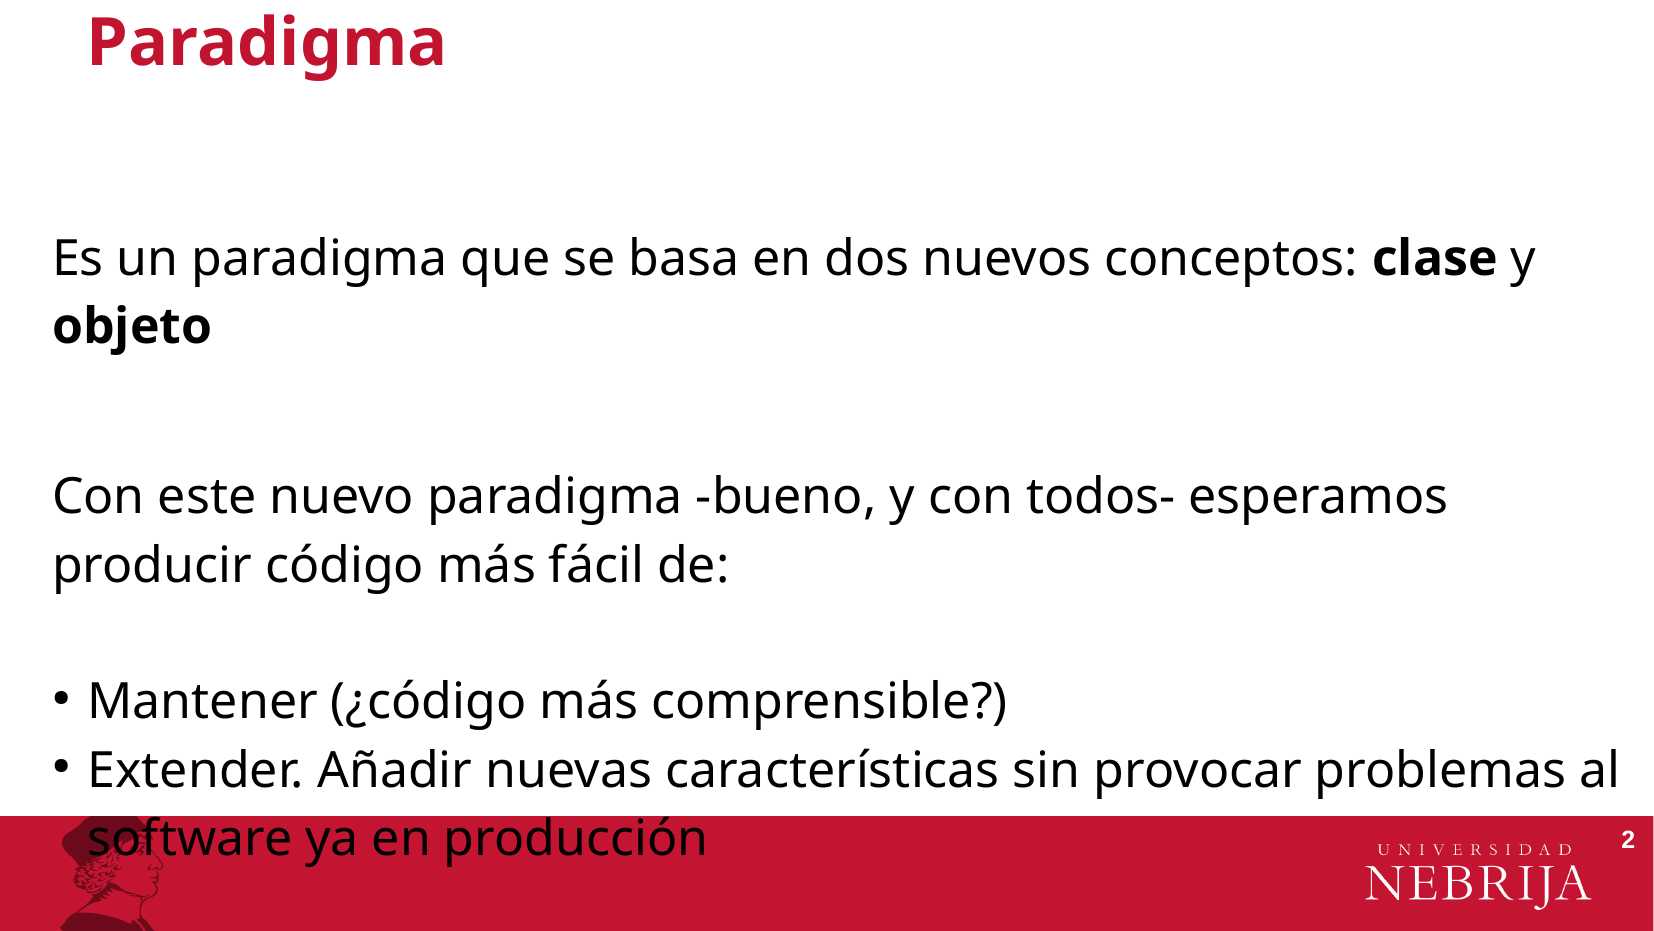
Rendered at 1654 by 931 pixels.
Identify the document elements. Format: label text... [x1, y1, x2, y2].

text_box Es un paradigma que se basa en dos nuevos conceptos: clase y objeto Con este nuevo paradigma -bueno, y con todos- esperamos producir código más fácil de: Mantener (¿código más comprensible?) Extender. Añadir nuevas características sin provocar problemas al software ya en producción [37, 112, 1651, 788]
picture [0, 816, 1654, 931]
text_box Paradigma [0, 0, 1650, 87]
